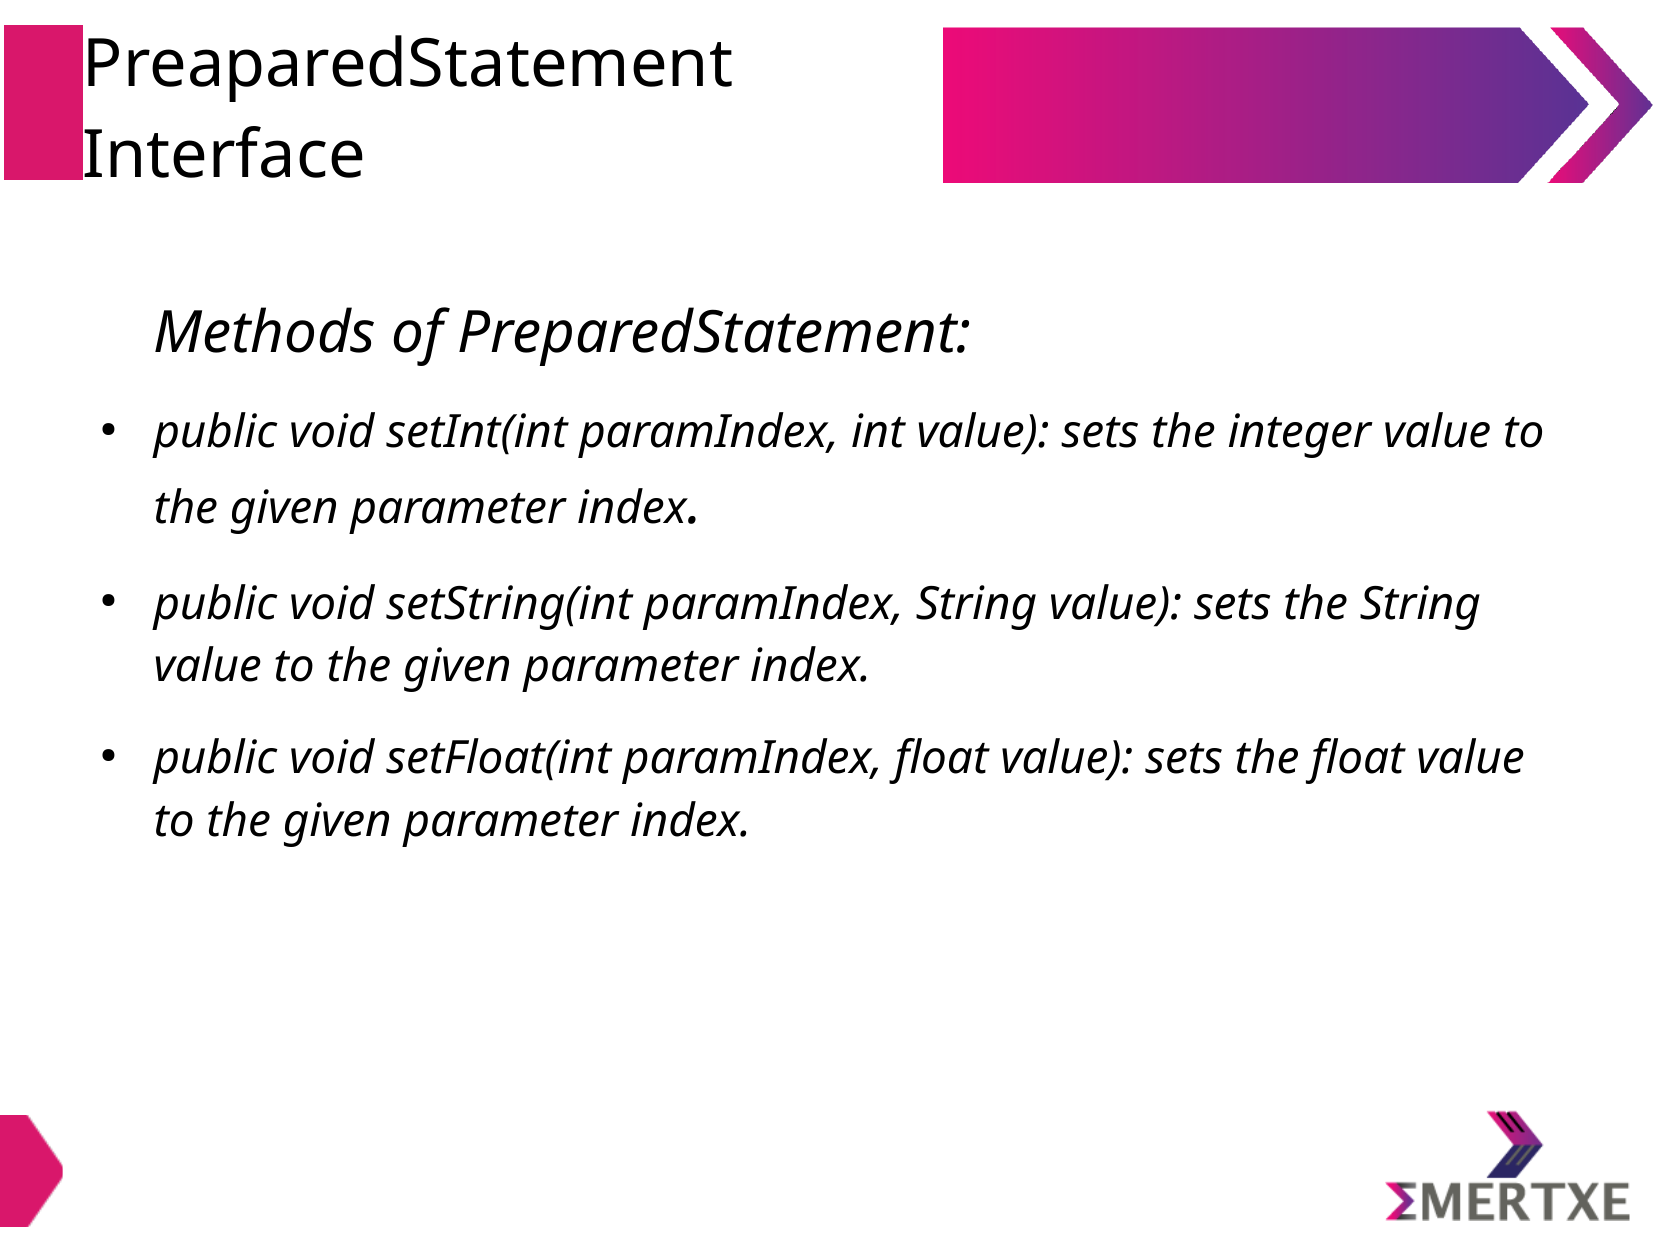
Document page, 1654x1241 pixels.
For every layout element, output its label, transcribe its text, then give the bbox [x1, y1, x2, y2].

title PreaparedStatement Interface [82, 2, 1571, 210]
list Methods of PreparedStatement: public void setInt(int paramIndex, int value): sets the integer value to the given parameter index. public void setString(int paramIndex, String value): sets the String value to the given parameter index. public void setFloat(int paramIndex, float value): sets the float value to the given parameter index. [82, 290, 1571, 1010]
picture [1571, 27, 1653, 183]
picture [1385, 1107, 1631, 1221]
